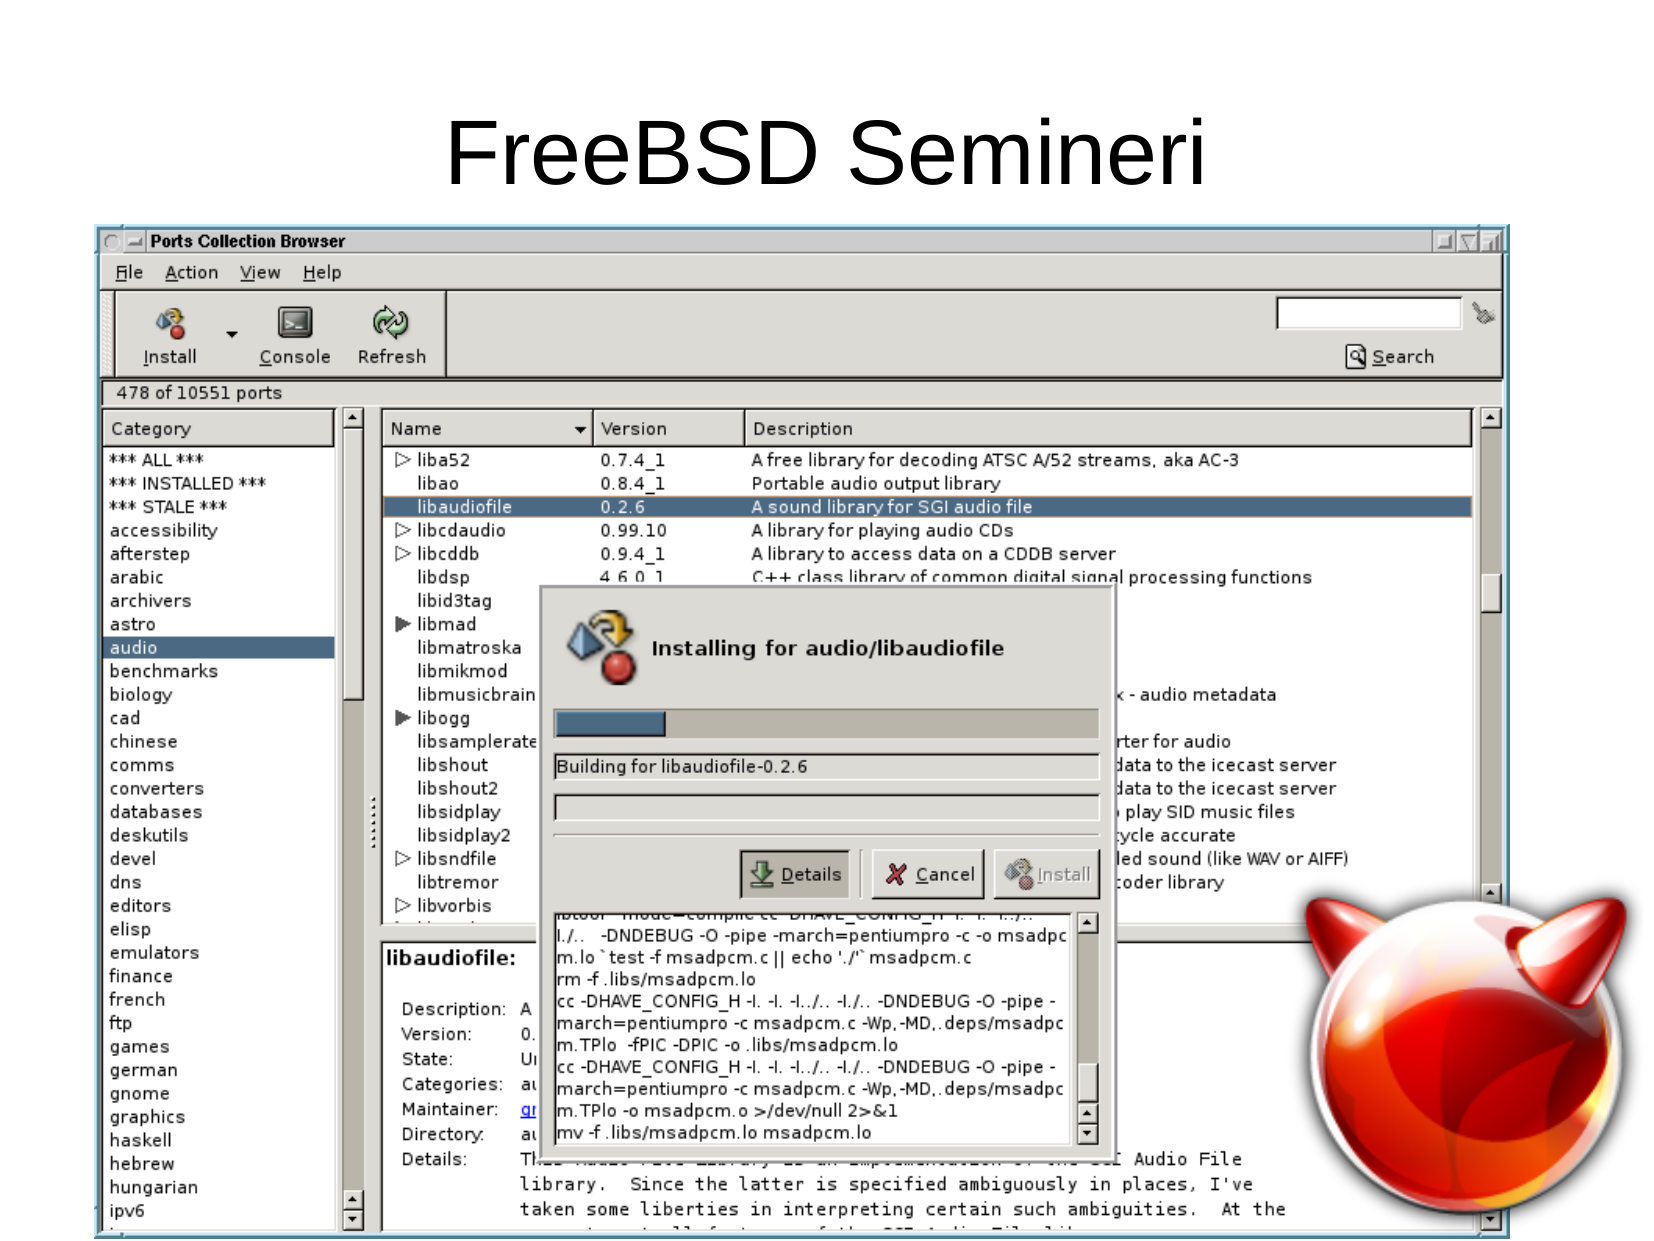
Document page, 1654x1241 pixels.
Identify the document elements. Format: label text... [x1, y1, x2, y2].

title FreeBSD Semineri [82, 49, 1571, 257]
picture [94, 224, 1654, 1241]
